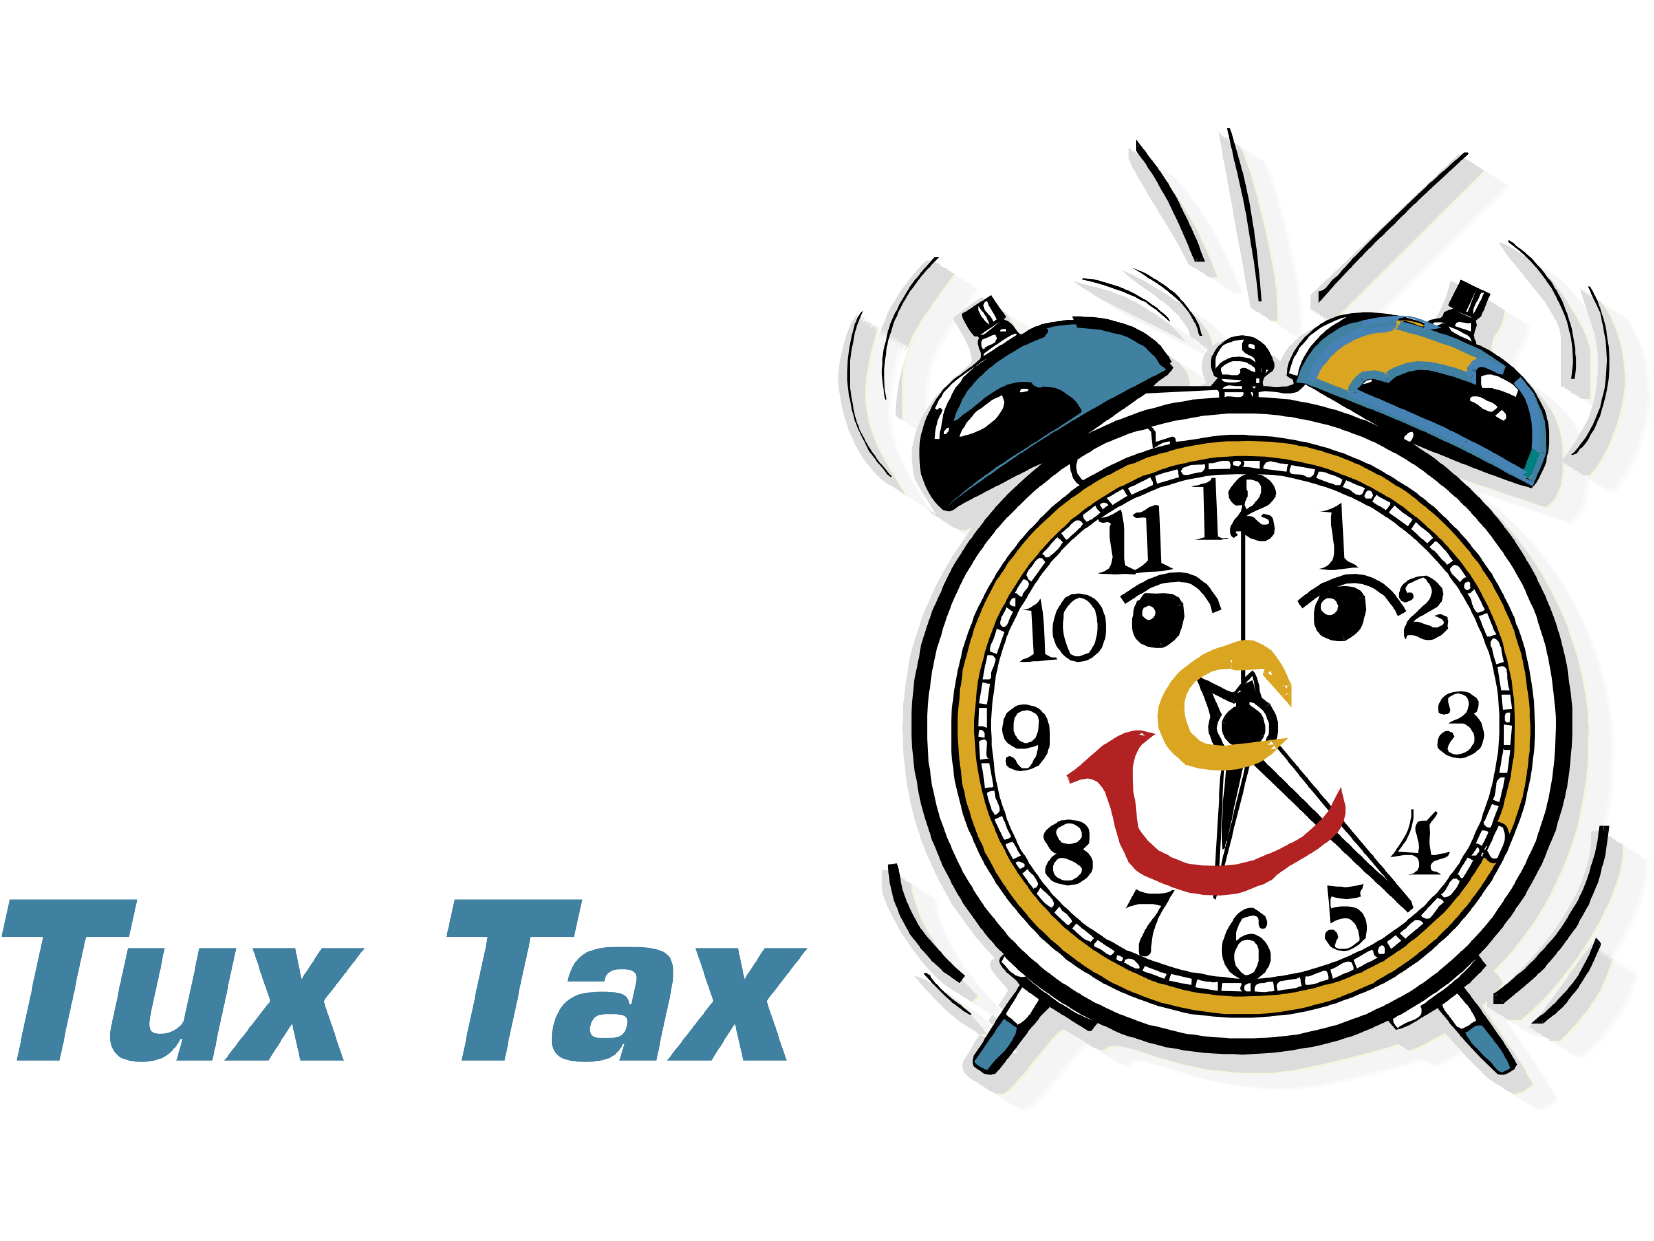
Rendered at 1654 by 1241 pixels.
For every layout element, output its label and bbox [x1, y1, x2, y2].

picture [0, 128, 1654, 1113]
